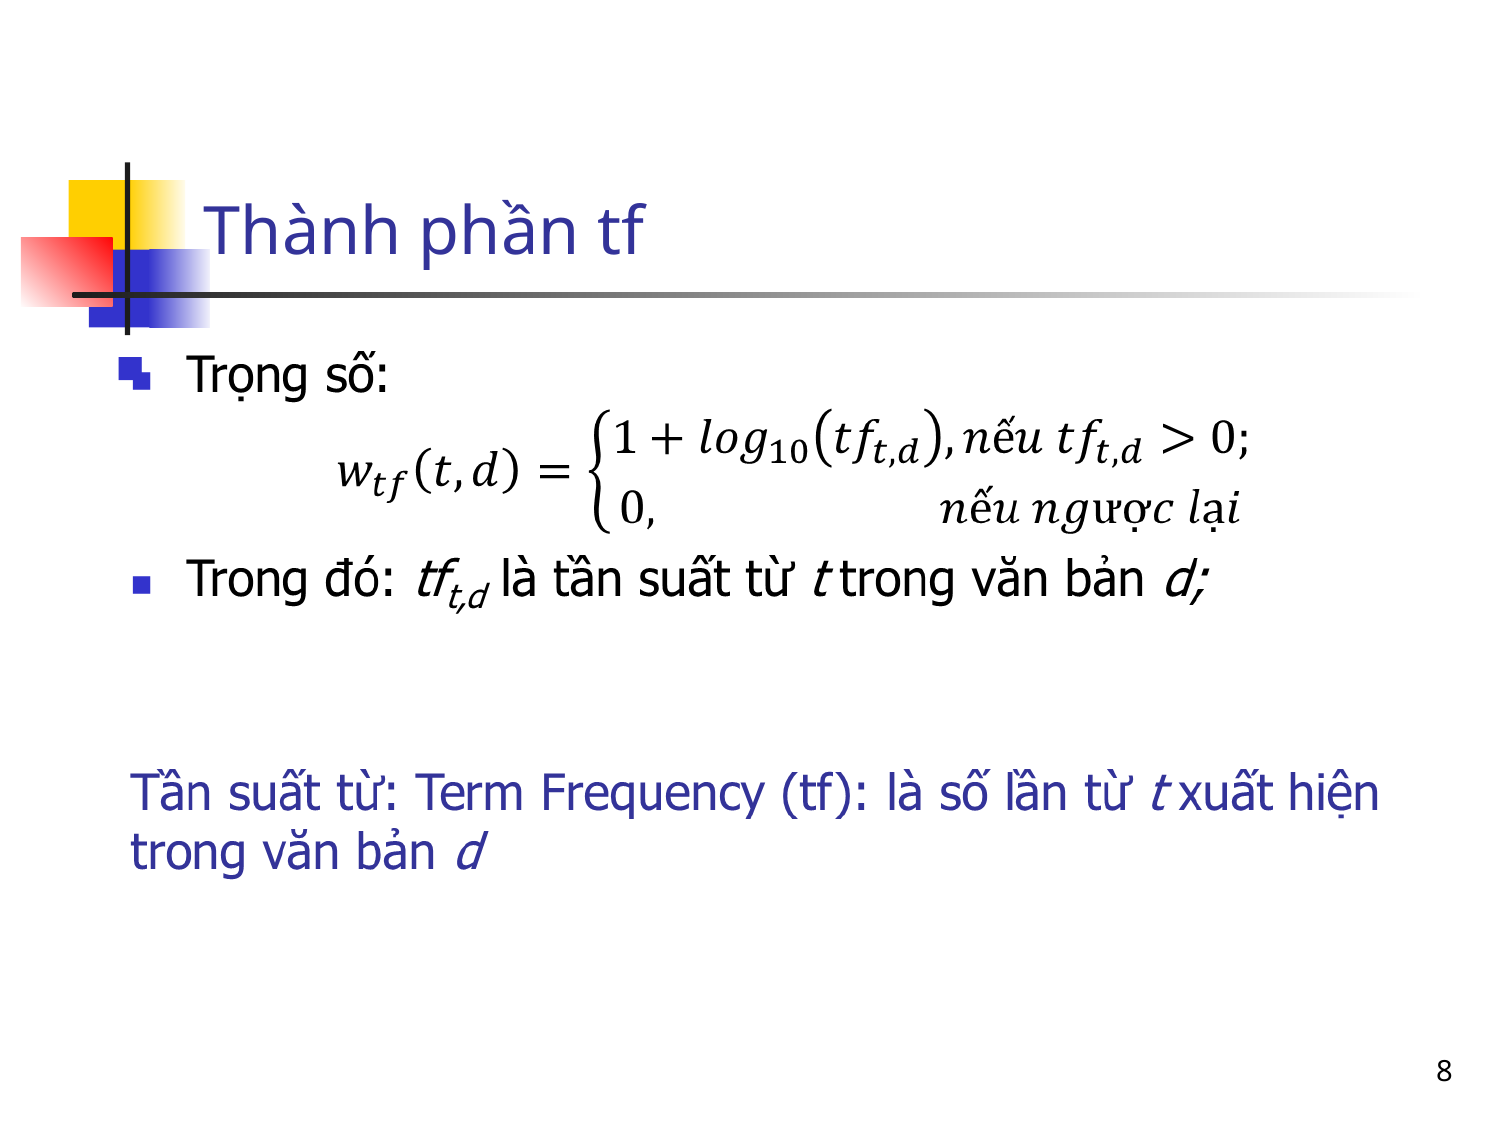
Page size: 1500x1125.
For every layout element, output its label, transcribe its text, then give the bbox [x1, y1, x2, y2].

slide_number <number> [1155, 1024, 1468, 1100]
list [100, 326, 1471, 1012]
title Thành phần tf [188, 35, 1468, 275]
